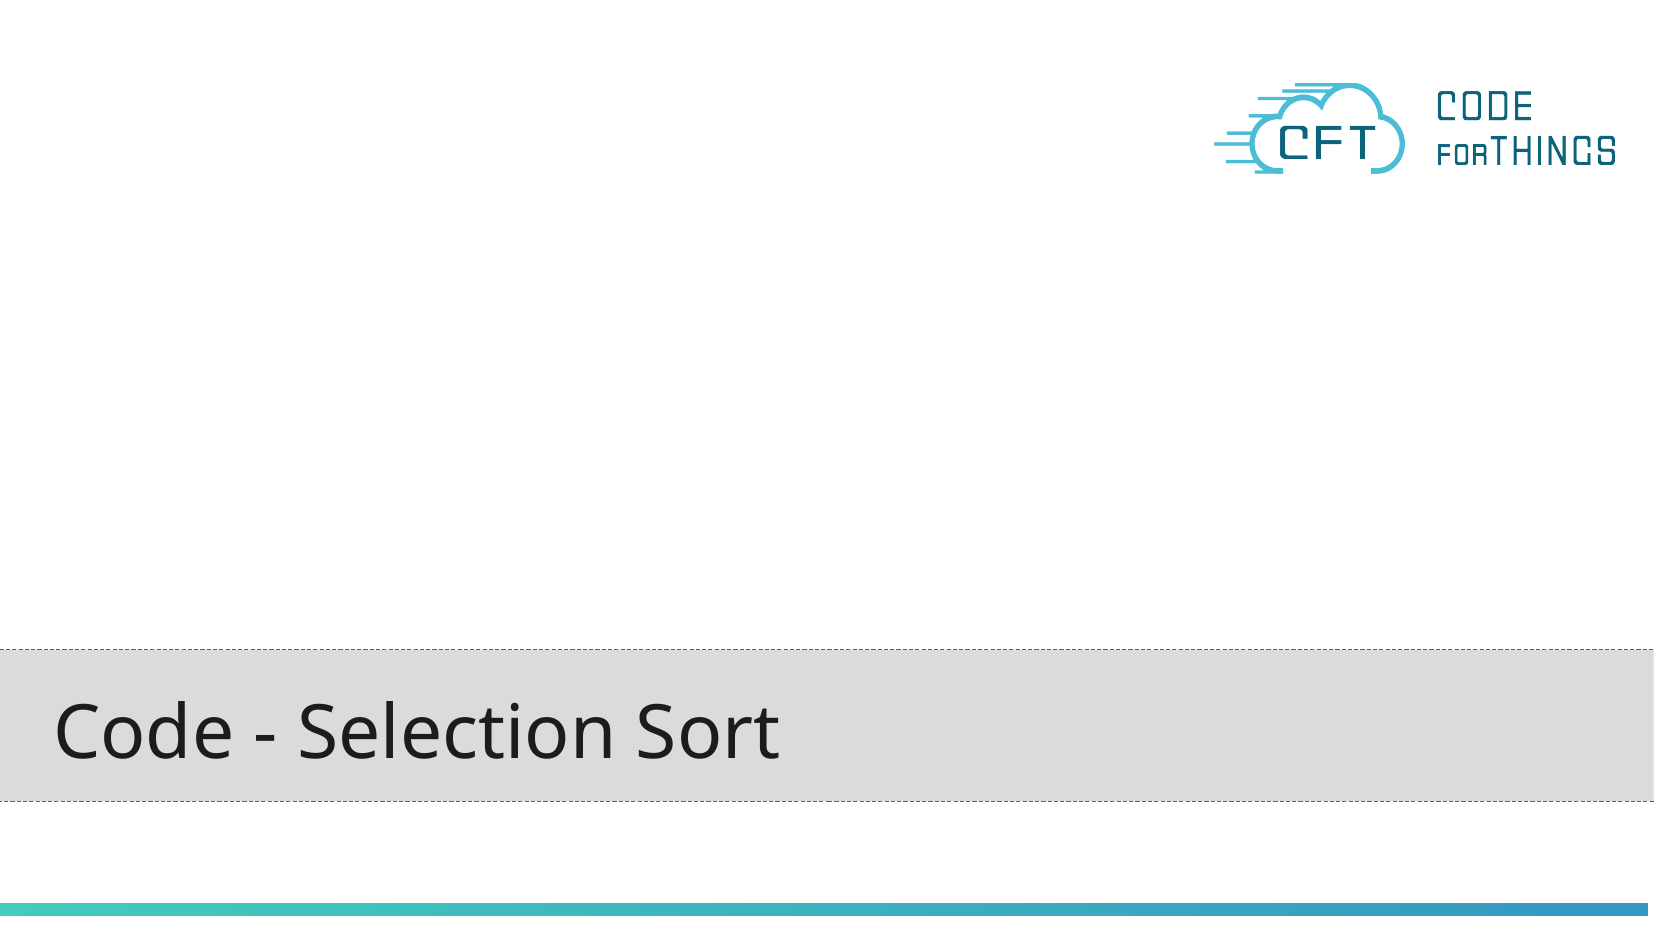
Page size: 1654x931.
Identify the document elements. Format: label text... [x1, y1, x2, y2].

picture [1214, 83, 1615, 174]
title Code - Selection Sort [53, 651, 1542, 807]
